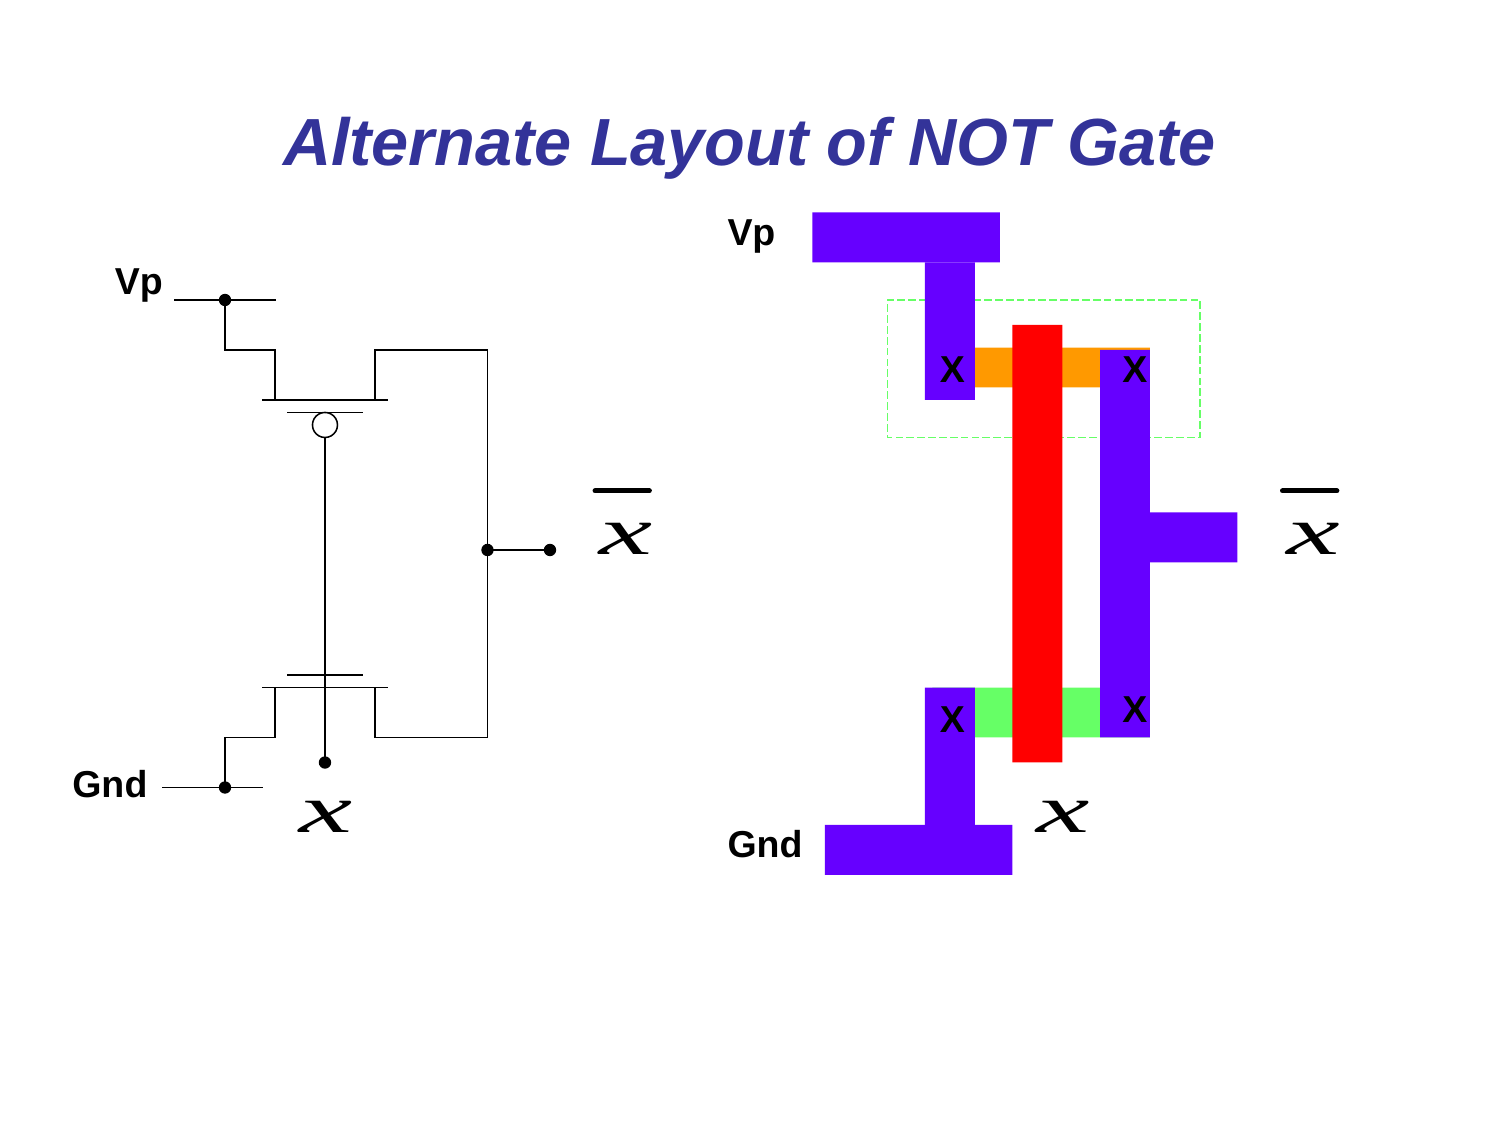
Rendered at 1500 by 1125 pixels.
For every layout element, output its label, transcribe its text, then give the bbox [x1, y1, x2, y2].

chart [275, 787, 376, 850]
title Alternate Layout of NOT Gate [75, 45, 1426, 233]
text_box Vp [100, 249, 178, 311]
text_box [812, 212, 1000, 400]
text_box X [1107, 677, 1163, 738]
text_box Gnd [57, 752, 163, 813]
text_box [980, 324, 1238, 763]
text_box Vp [712, 199, 791, 261]
text_box X [925, 687, 980, 748]
chart [575, 474, 676, 572]
text_box X [925, 337, 980, 398]
text_box [824, 687, 1013, 875]
chart [1262, 474, 1363, 572]
text_box Gnd [712, 812, 818, 873]
chart [1012, 787, 1113, 850]
text_box X [1107, 337, 1163, 398]
